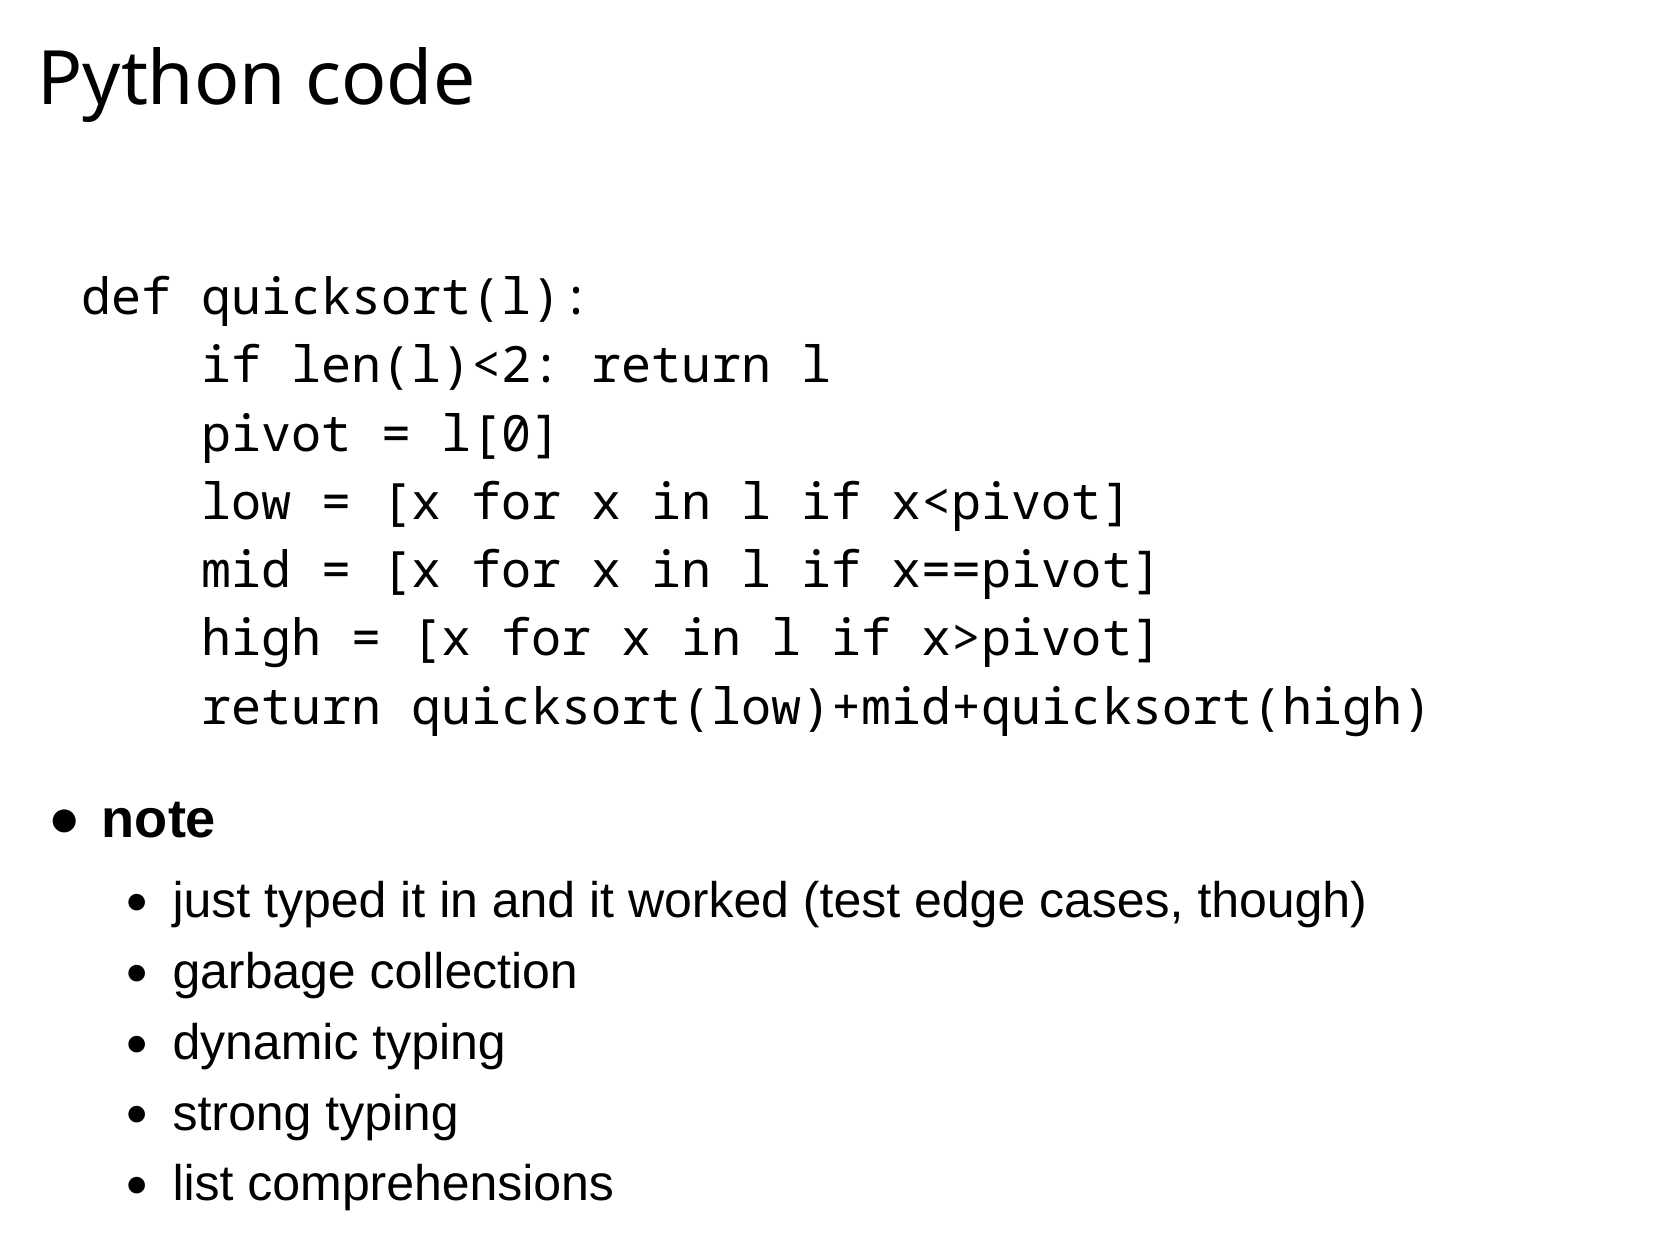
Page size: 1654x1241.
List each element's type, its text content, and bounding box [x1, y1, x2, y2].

text_box def quicksort(l): if len(l)<2: return l pivot = l[0] low = [x for x in l if x<pivot] mid = [x for x in l if x==pivot] high = [x for x in l if x>pivot] return quicksort(low)+mid+quicksort(high) [66, 253, 1546, 675]
list note just typed it in and it worked (test edge cases, though) garbage collection dynamic typing strong typing list comprehensions [30, 766, 1654, 1233]
title Python code [37, 0, 1613, 151]
